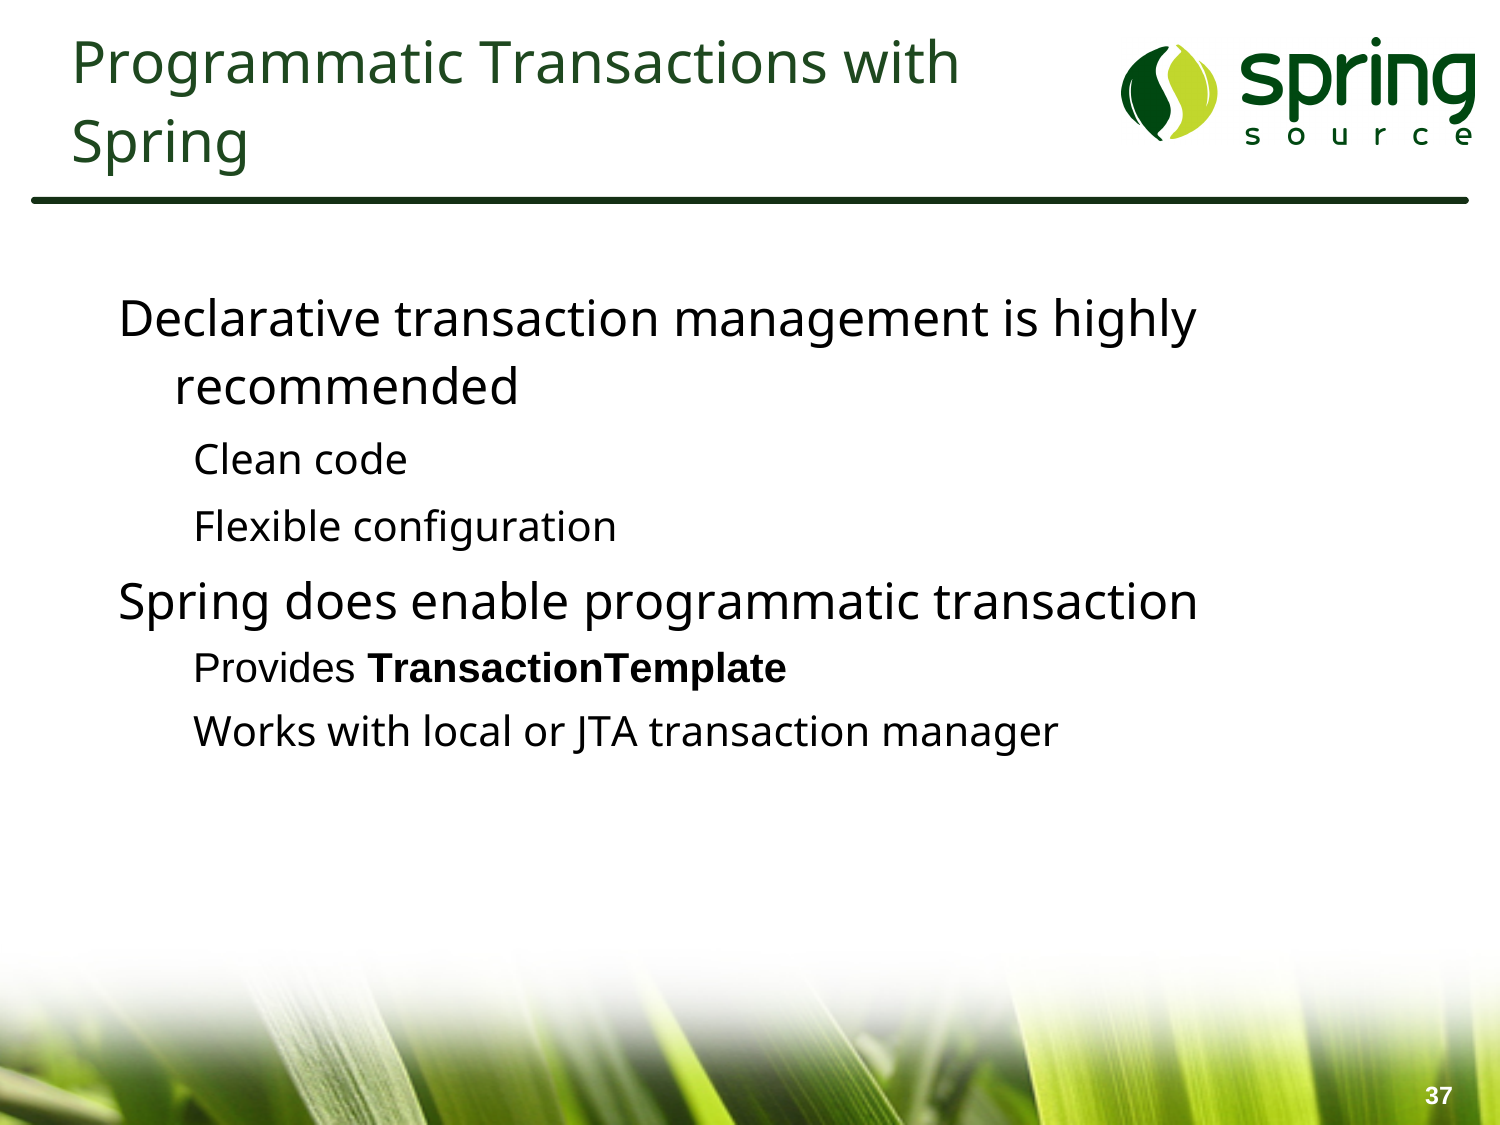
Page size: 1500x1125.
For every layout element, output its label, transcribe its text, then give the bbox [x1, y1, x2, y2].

title Programmatic Transactions with Spring [56, 13, 1089, 176]
list Declarative transaction management is highly recommended Clean code Flexible configuration Spring does enable programmatic transaction Provides TransactionTemplate Works with local or JTA transaction manager [103, 275, 1394, 938]
picture [1121, 37, 1475, 145]
picture [0, 944, 1500, 1125]
